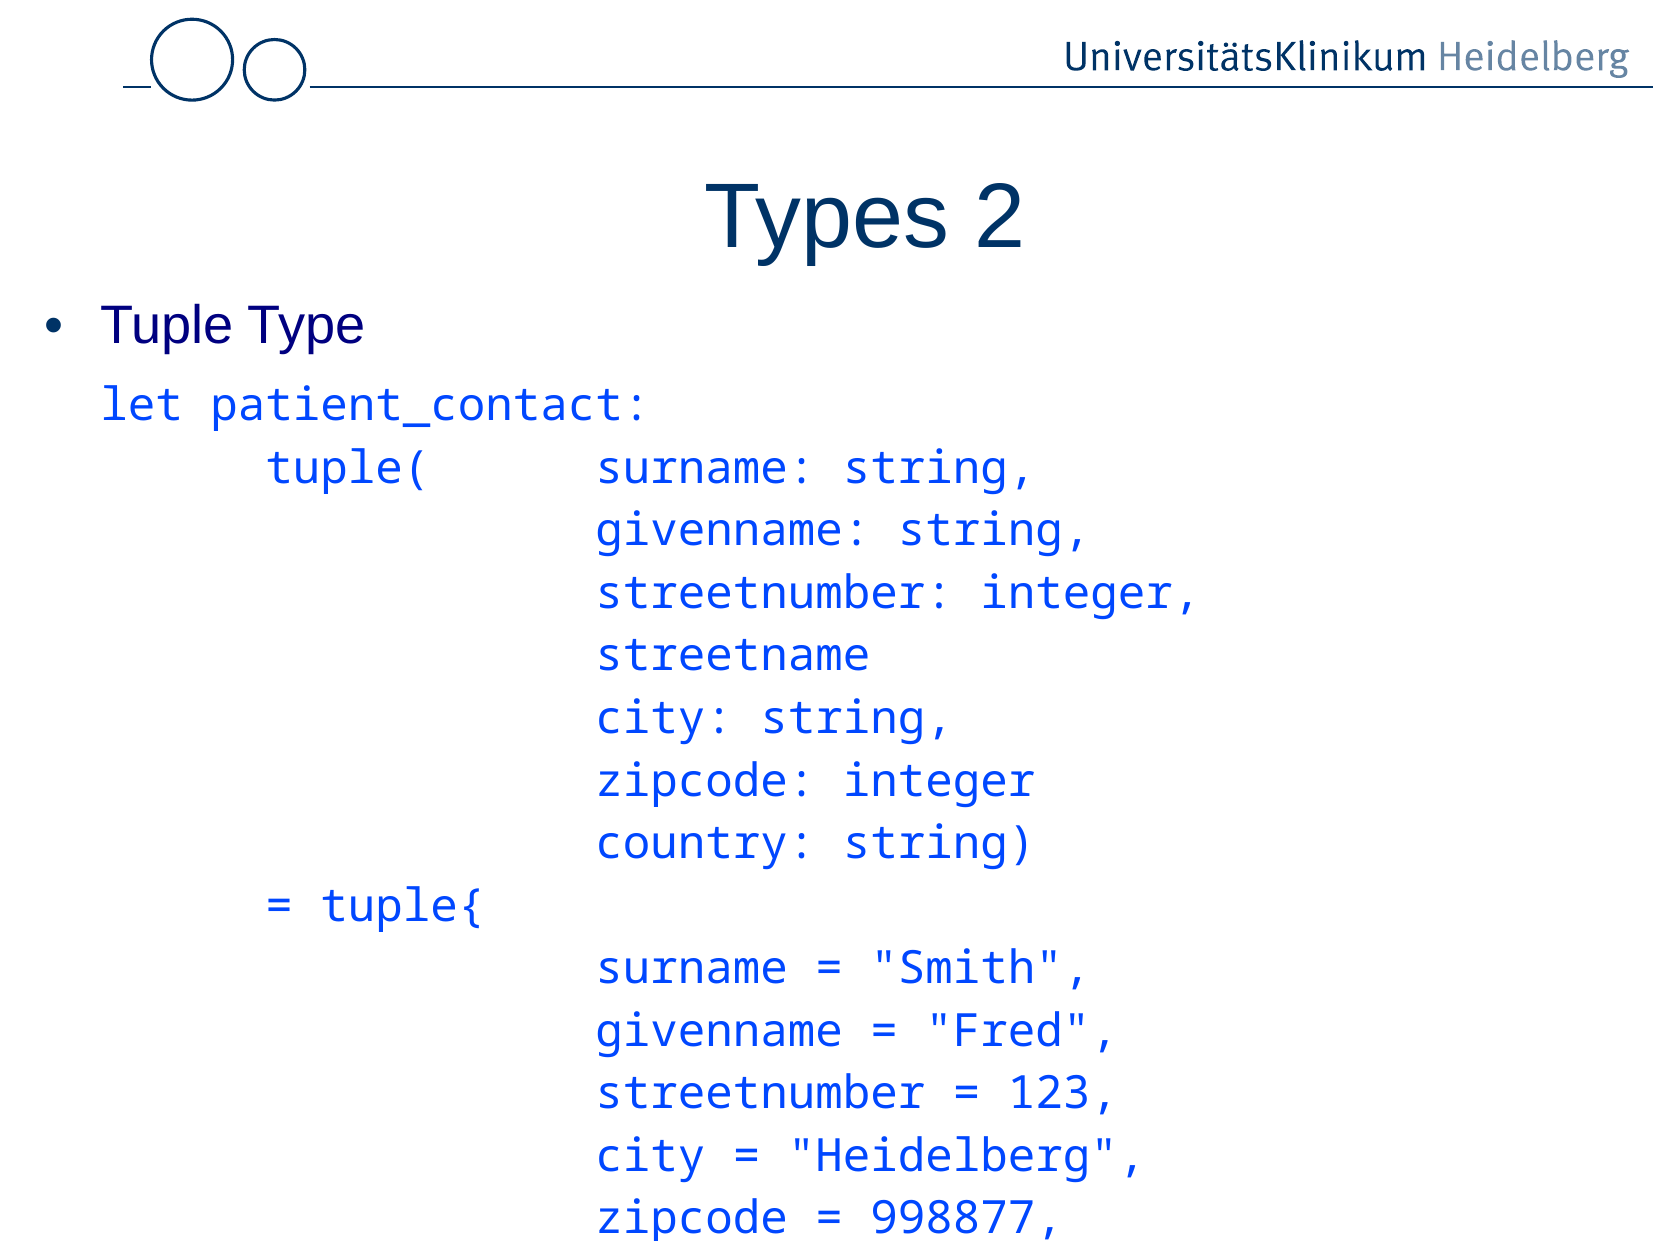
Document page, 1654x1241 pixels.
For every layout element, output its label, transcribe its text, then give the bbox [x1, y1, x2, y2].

text_box Tuple Type let patient_contact: tuple( surname: string, givenname: string, streetnumber: integer, streetname city: string, zipcode: integer country: string) = tuple{ surname = "Smith", givenname = "Fred", streetnumber = 123, city = "Heidelberg", zipcode = 998877, country = "Germany"} [29, 287, 1654, 1241]
title Types 2 [121, 99, 1610, 287]
